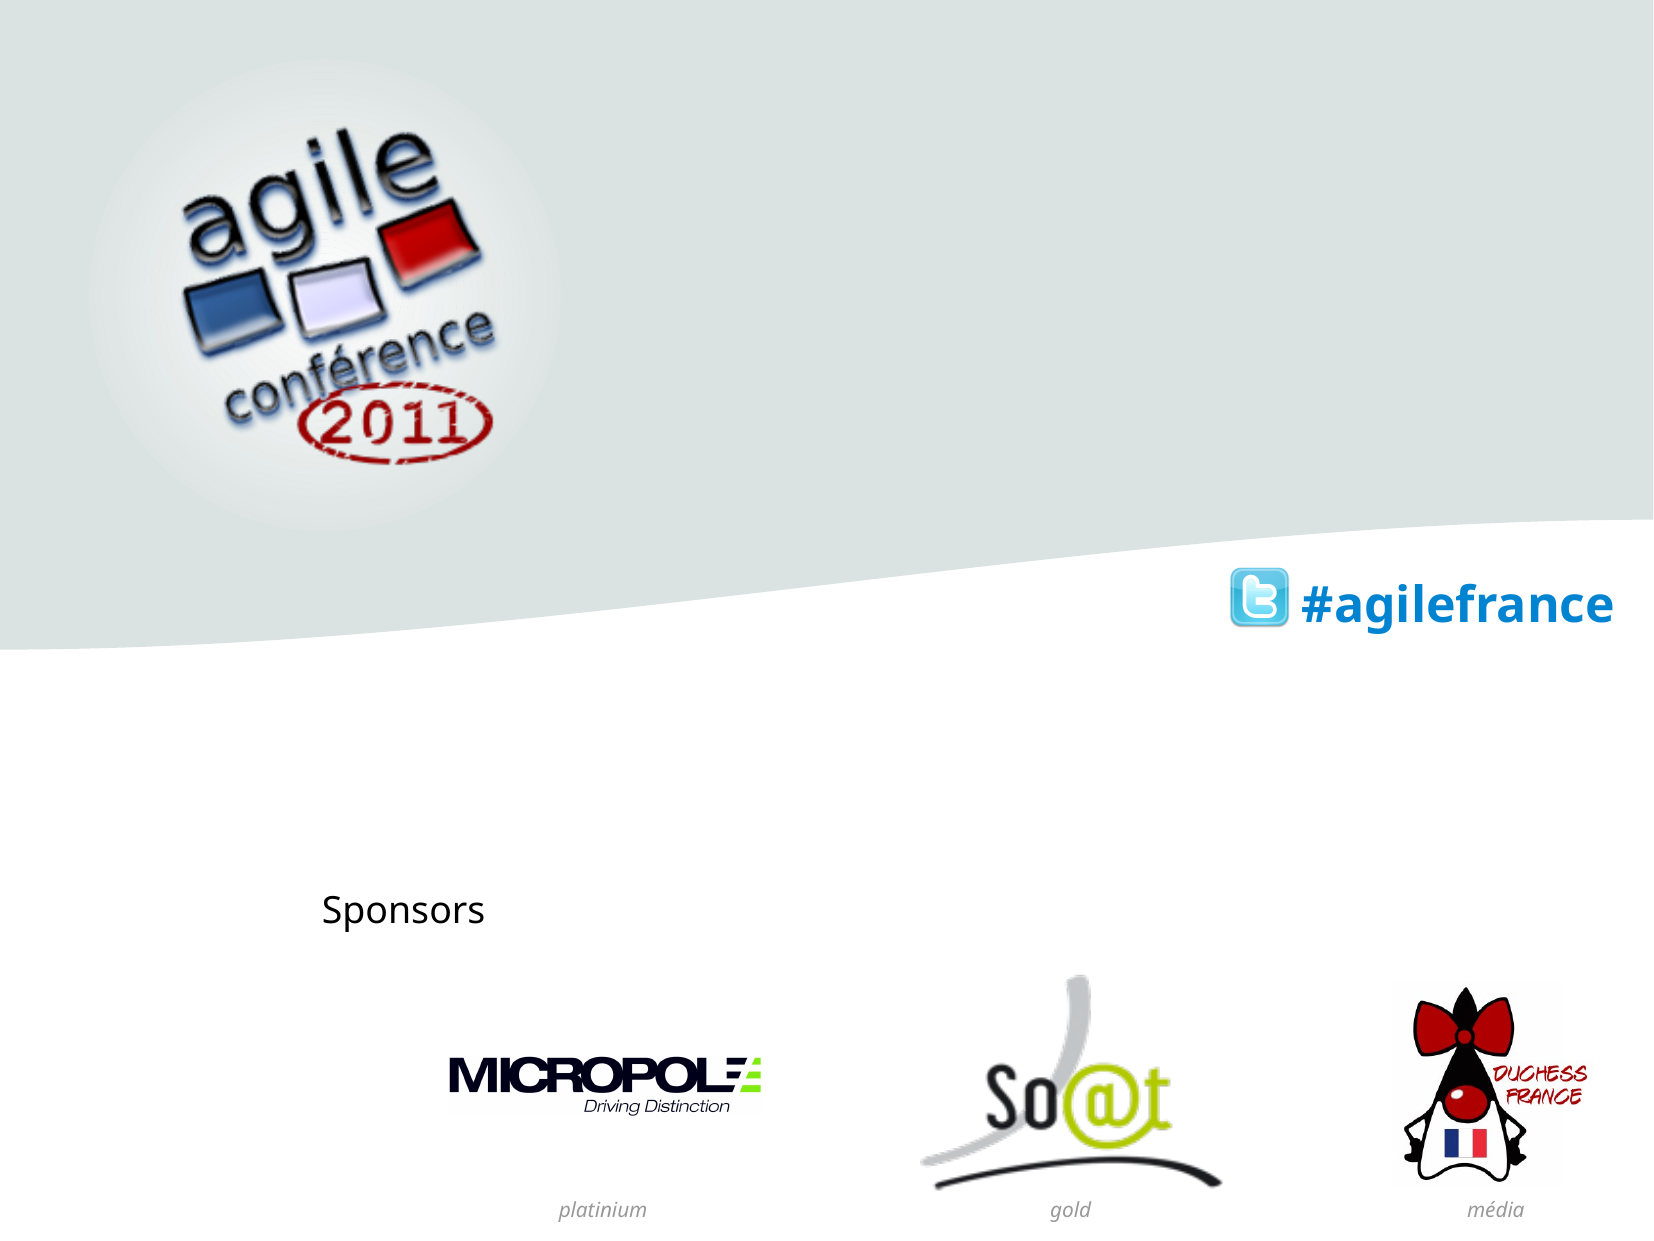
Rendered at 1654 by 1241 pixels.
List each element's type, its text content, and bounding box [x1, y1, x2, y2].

text_box média [1452, 1187, 1539, 1230]
text_box Sponsors [307, 876, 495, 940]
text_box platinium [543, 1187, 657, 1230]
picture [1393, 982, 1601, 1190]
text_box [0, 0, 1654, 650]
text_box #agilefrance [1273, 561, 1610, 642]
picture [915, 930, 1229, 1241]
picture [448, 1055, 762, 1118]
text_box gold [1035, 1187, 1104, 1230]
picture [147, 117, 503, 473]
picture [1228, 566, 1291, 629]
